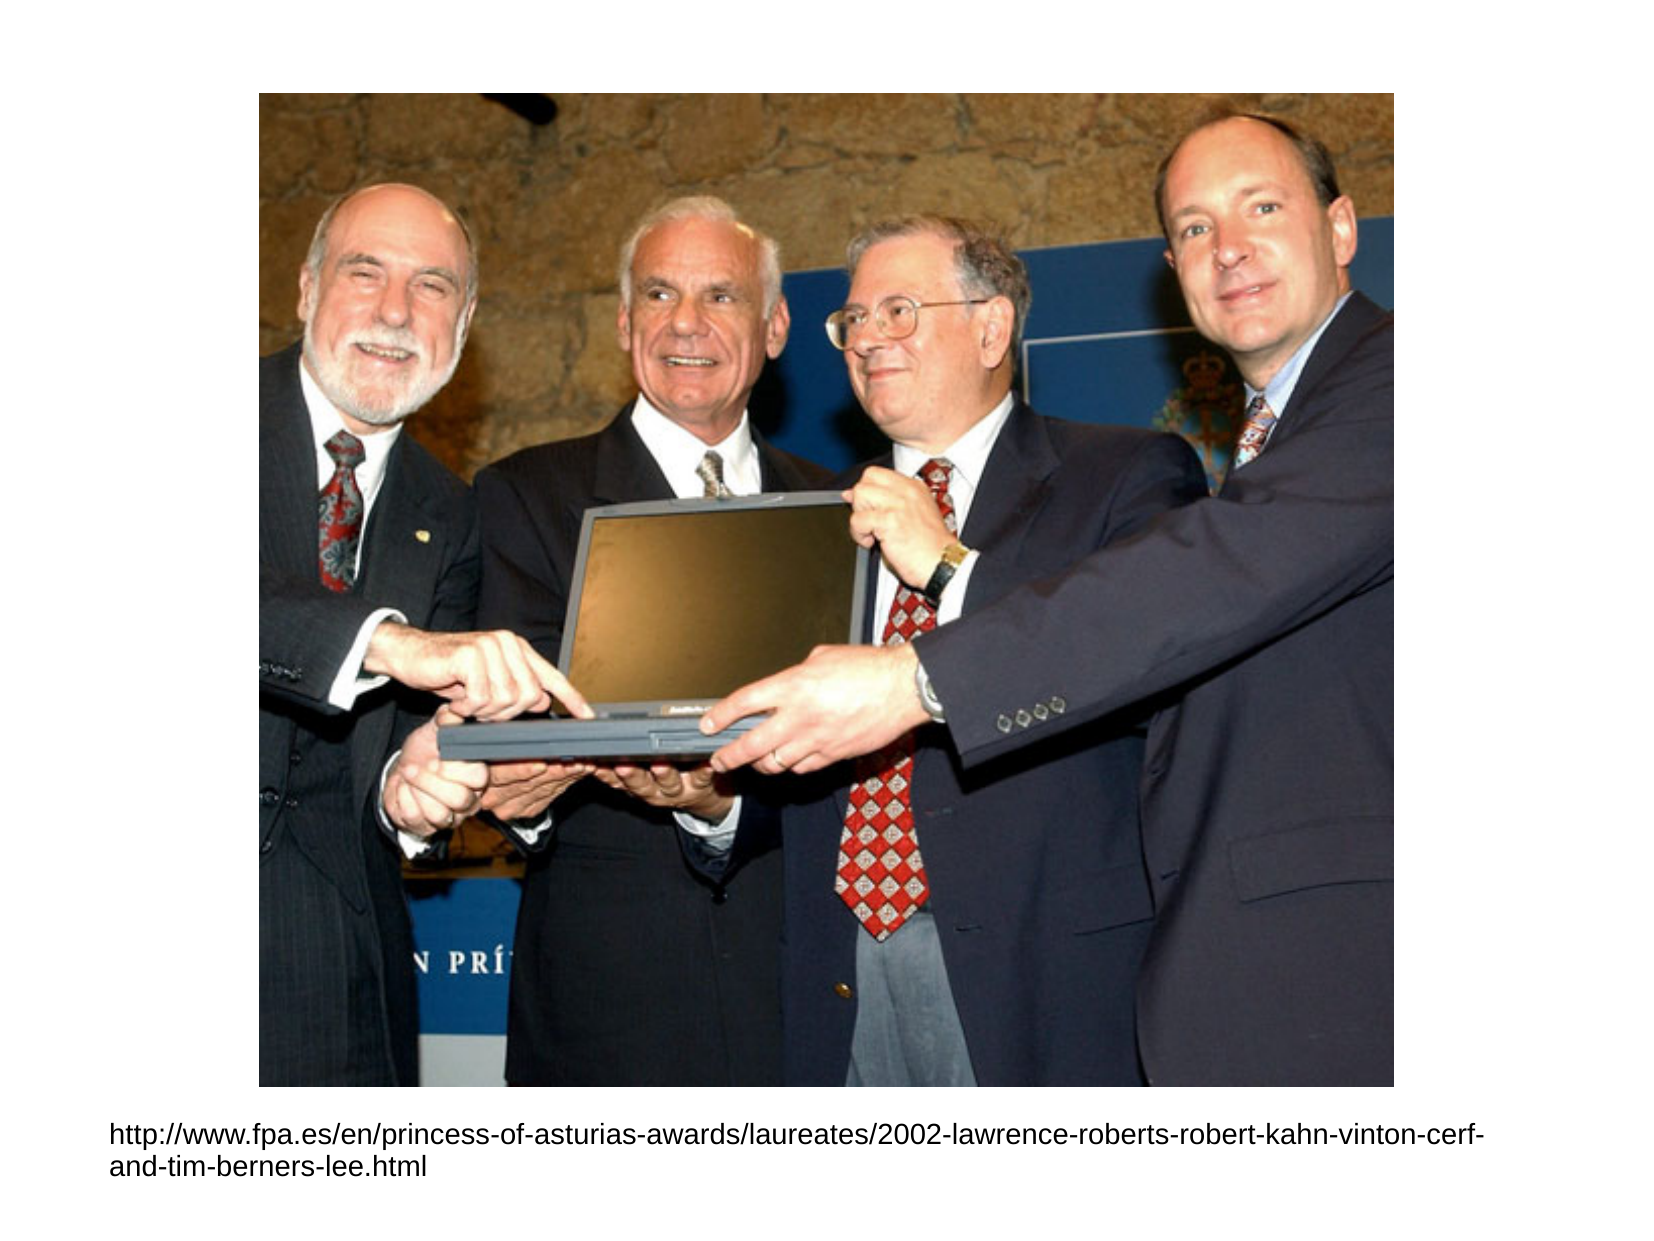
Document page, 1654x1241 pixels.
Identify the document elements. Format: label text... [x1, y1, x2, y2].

text_box http://www.fpa.es/en/princess-of-asturias-awards/laureates/2002-lawrence-roberts-robert-kahn-vinton-cerf-and-tim-berners-lee.html [94, 1110, 1524, 1190]
picture [259, 93, 1394, 1087]
